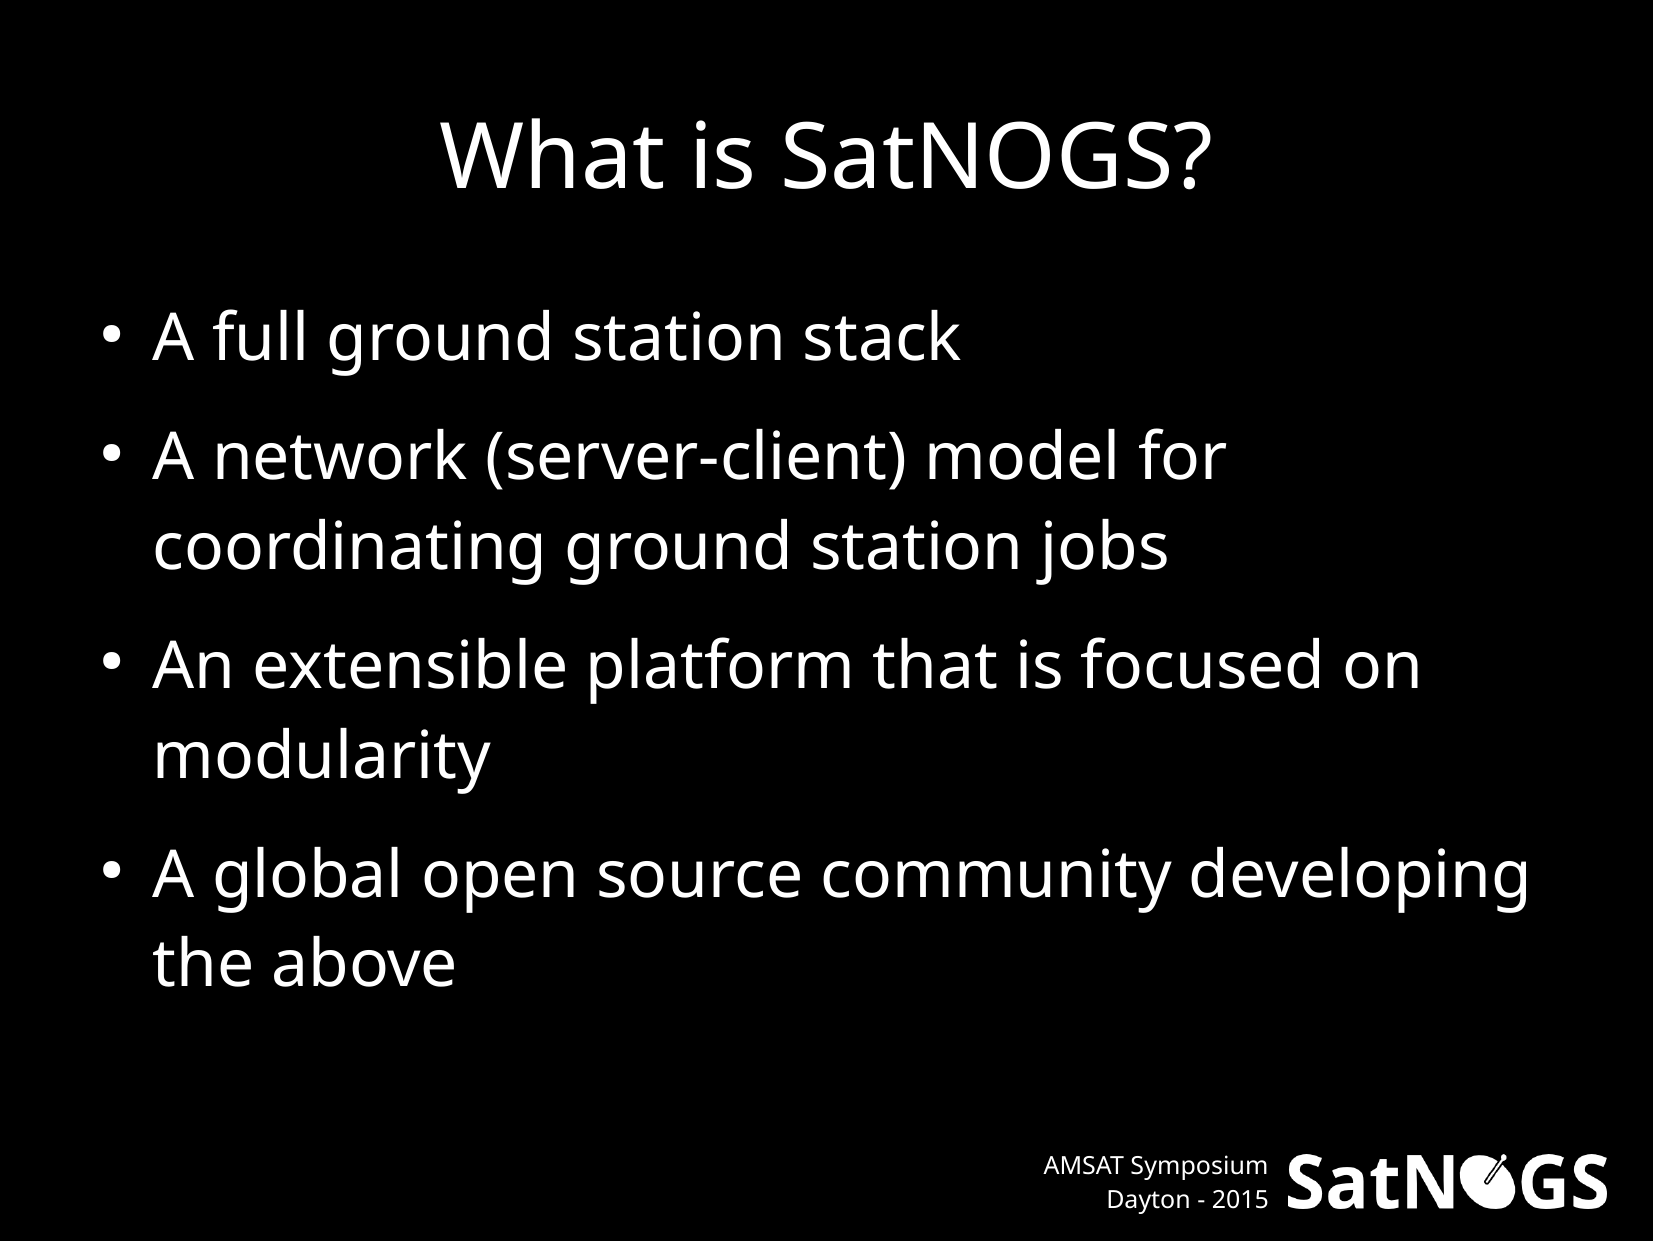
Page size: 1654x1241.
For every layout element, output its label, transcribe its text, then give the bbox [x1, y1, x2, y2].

picture [1288, 1154, 1607, 1209]
list A full ground station stack A network (server-client) model for coordinating ground station jobs An extensible platform that is focused on modularity A global open source community developing the above [82, 290, 1571, 1010]
title What is SatNOGS? [82, 49, 1571, 257]
